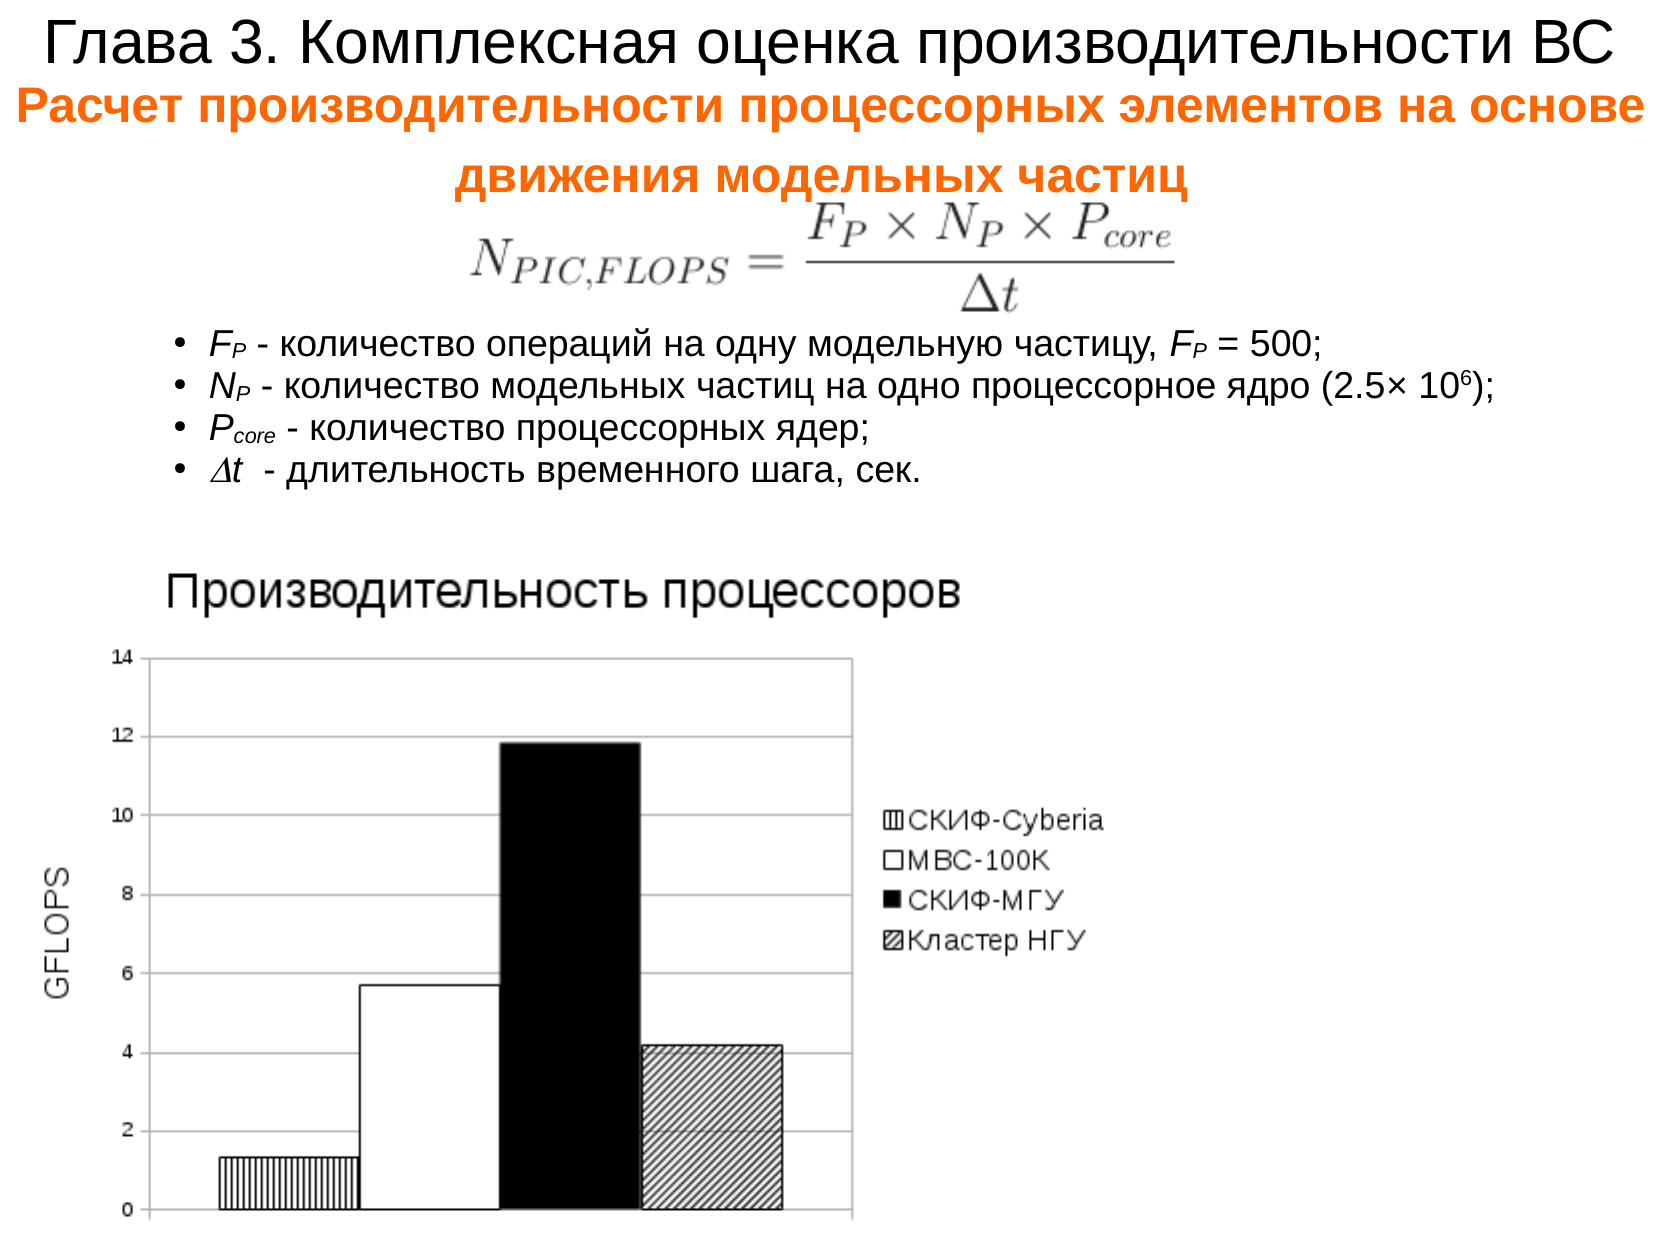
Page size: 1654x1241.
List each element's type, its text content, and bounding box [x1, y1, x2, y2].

text_box FP - количество операций на одну модельную частицу, FP = 500; NP - количество модельных частиц на одно процессорное ядро (2.5× 106); Pcore - количество процессорных ядер; Dt - длительность временного шага, сек. [158, 315, 1531, 544]
title Глава 3. Комплексная оценка производительности ВС Расчет производительности процессорных элементов на основе движения модельных частиц [0, 0, 1654, 215]
picture [3, 524, 1126, 1235]
picture [438, 215, 1201, 315]
